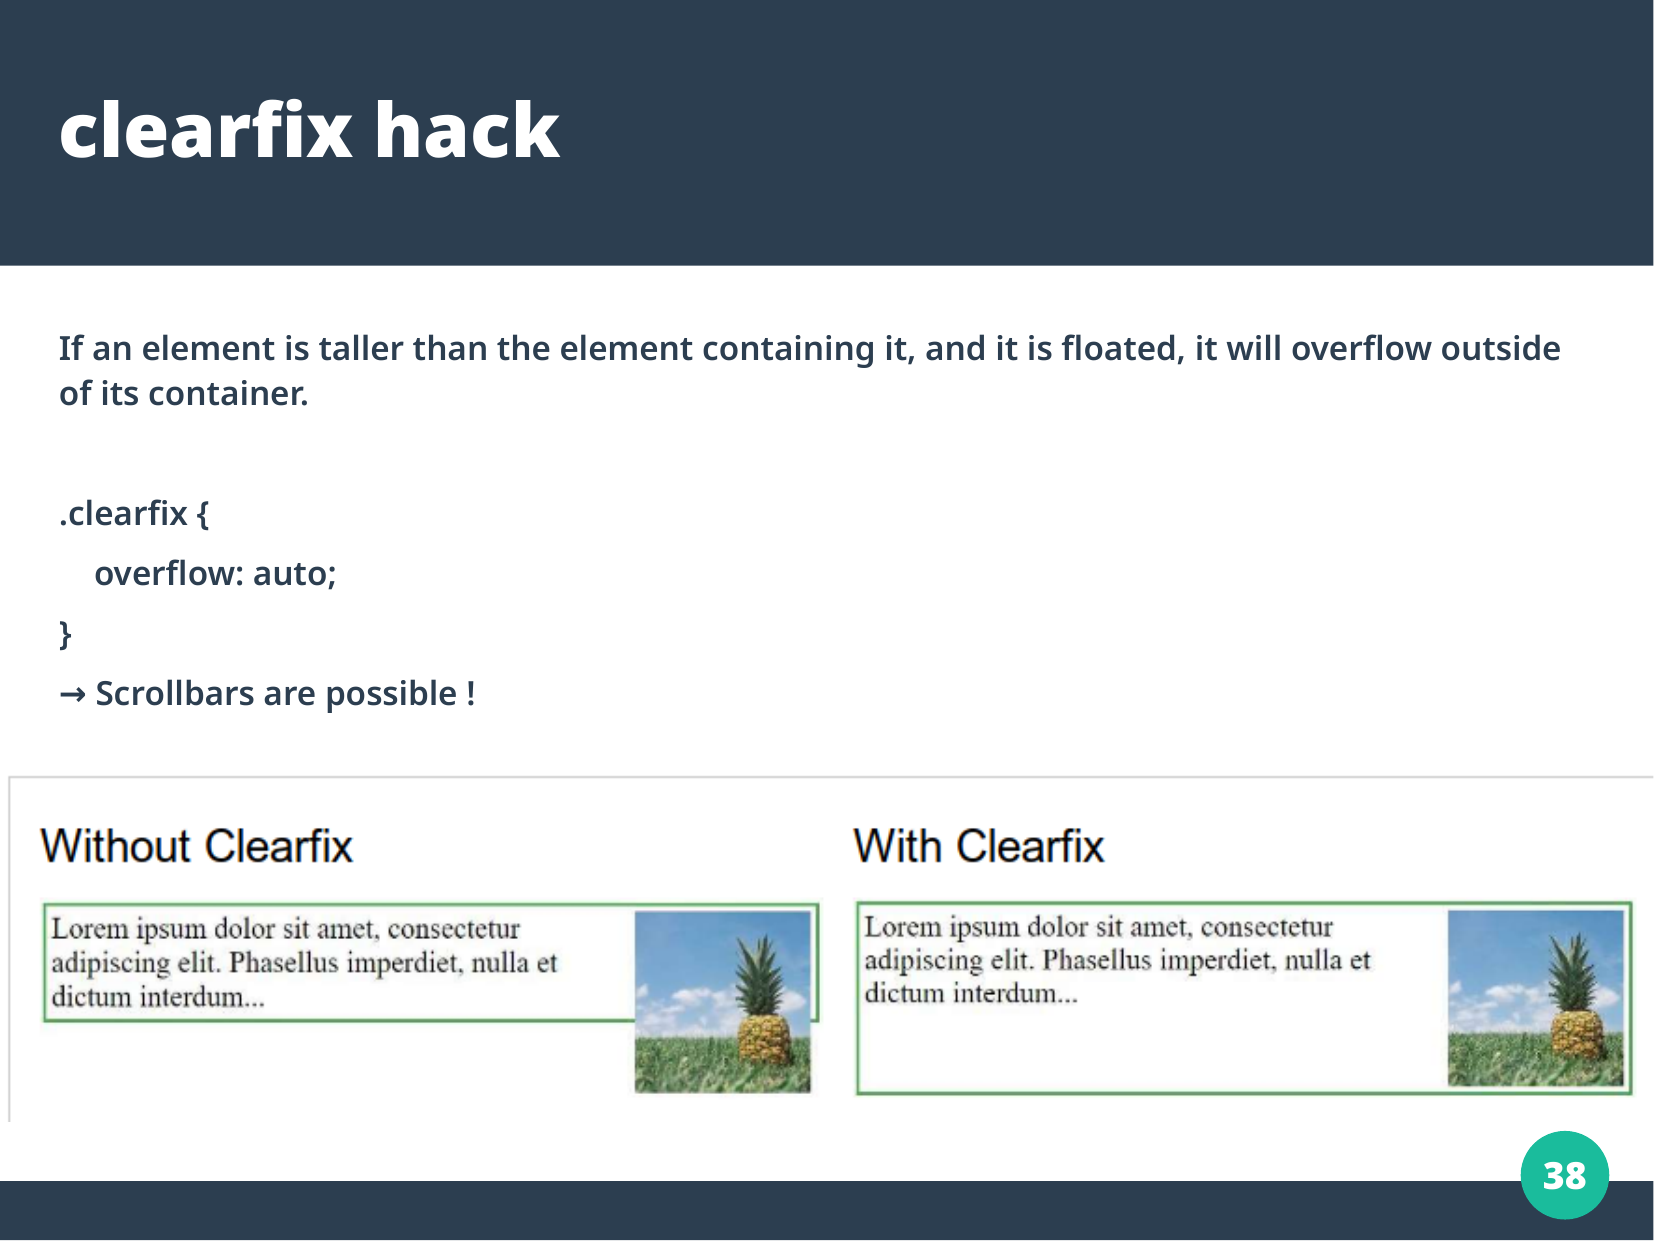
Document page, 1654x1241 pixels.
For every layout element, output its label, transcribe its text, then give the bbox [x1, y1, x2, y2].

title clearfix hack [59, 49, 1595, 207]
list If an element is taller than the element containing it, and it is floated, it will overflow outside of its container. .clearfix { overflow: auto; } → Scrollbars are possible ! [59, 324, 1595, 720]
picture [5, 756, 1654, 1123]
